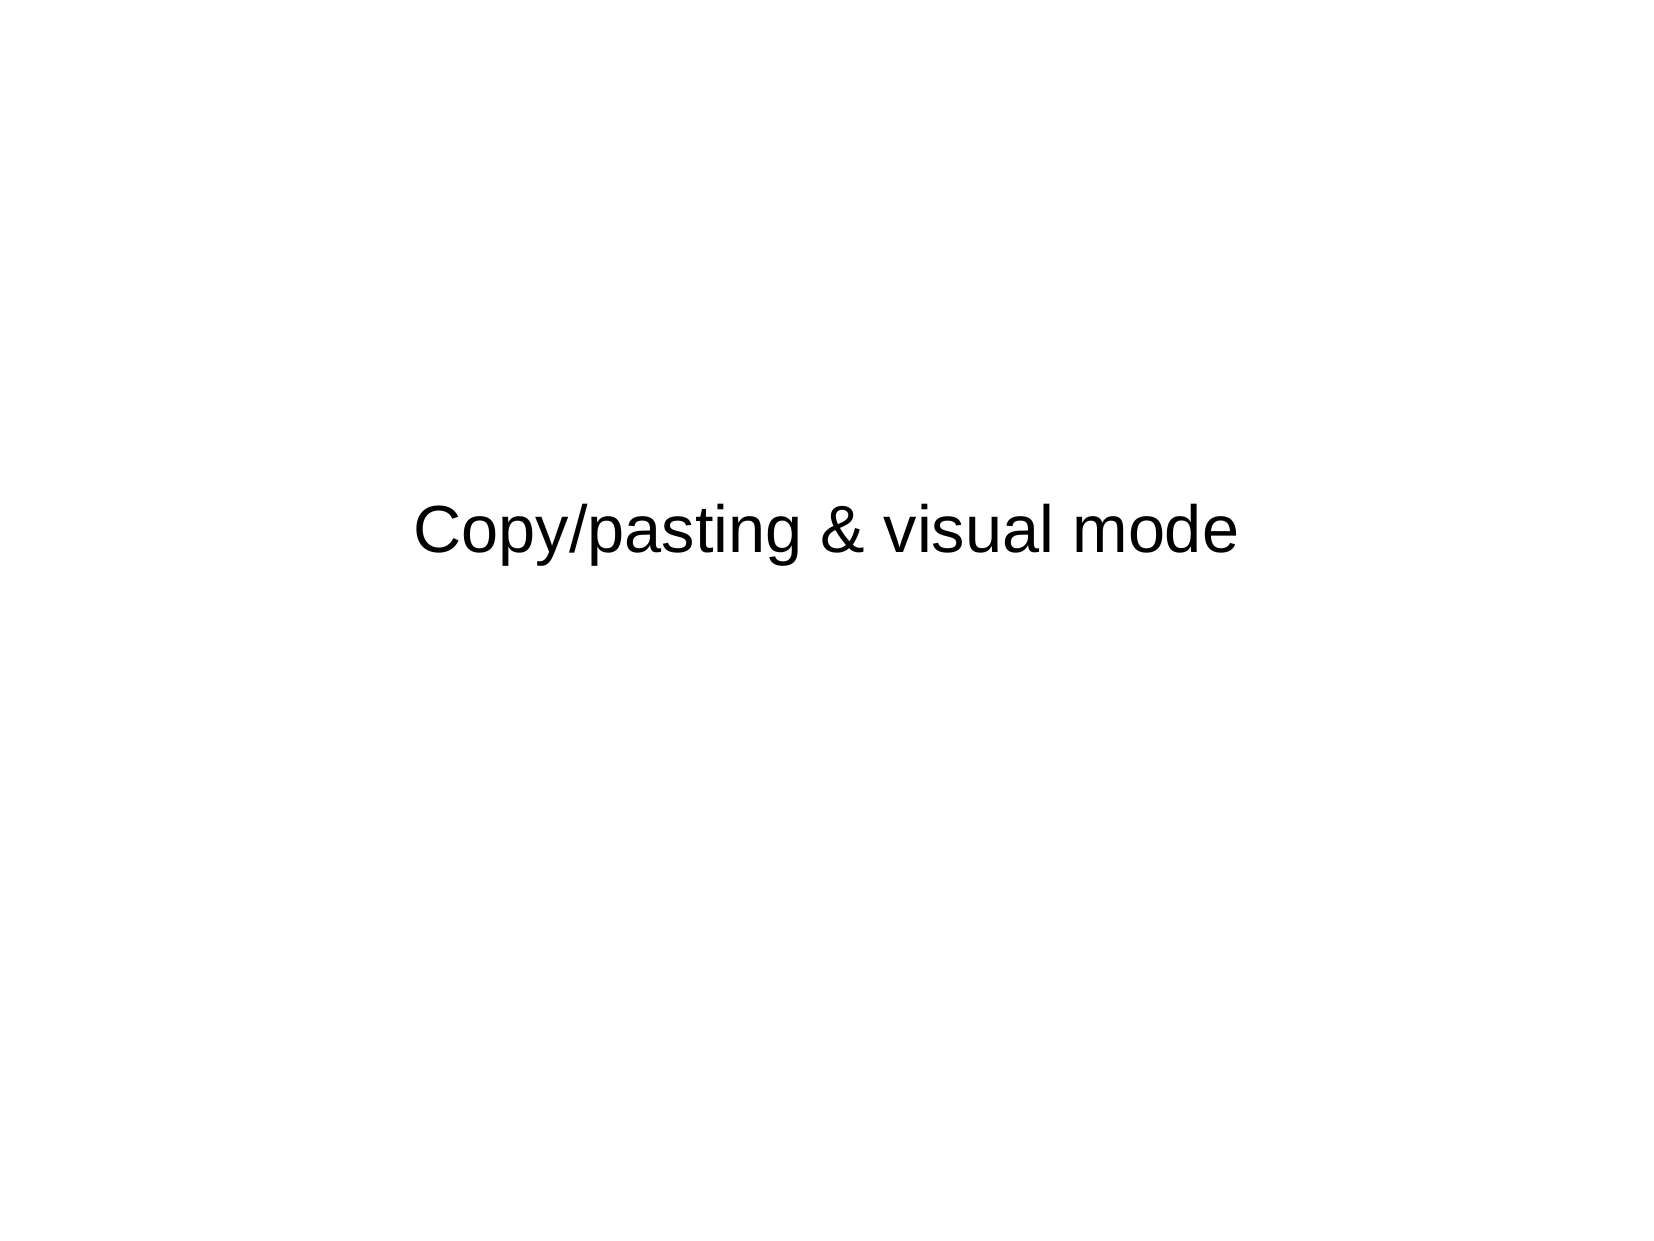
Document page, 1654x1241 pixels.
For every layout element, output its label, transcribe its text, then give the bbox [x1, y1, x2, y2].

subtitle Copy/pasting & visual mode [82, 49, 1571, 1010]
